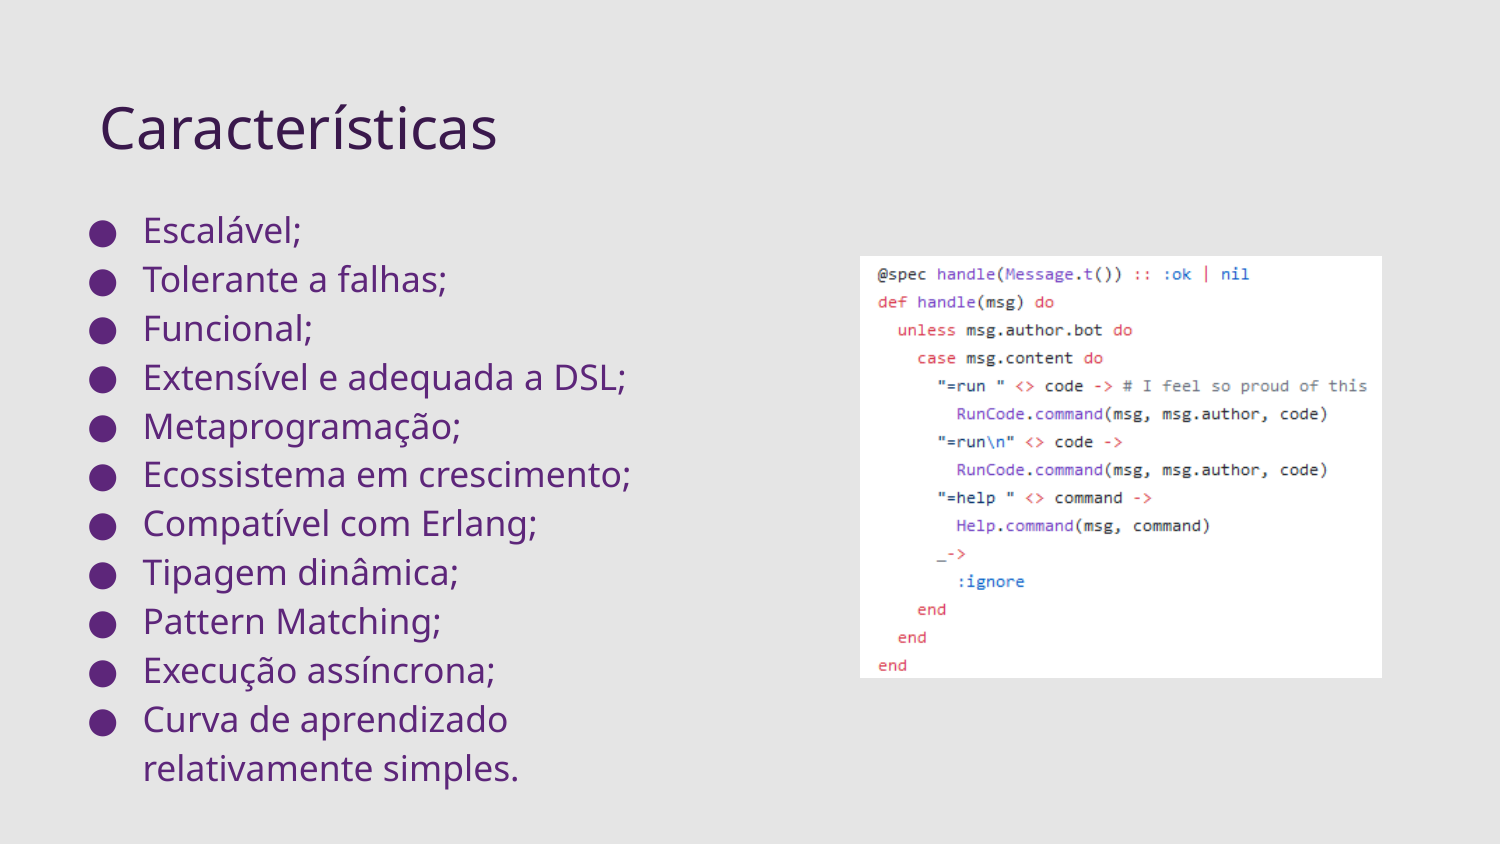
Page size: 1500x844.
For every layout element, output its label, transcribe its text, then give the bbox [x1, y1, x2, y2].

title Características [84, 76, 1361, 171]
list Escalável; Tolerante a falhas; Funcional; Extensível e adequada a DSL; Metaprogramação; Ecossistema em crescimento; Compatível com Erlang; Tipagem dinâmica; Pattern Matching; Execução assíncrona; Curva de aprendizado relativamente simples. [52, 186, 709, 748]
picture [860, 256, 1382, 678]
